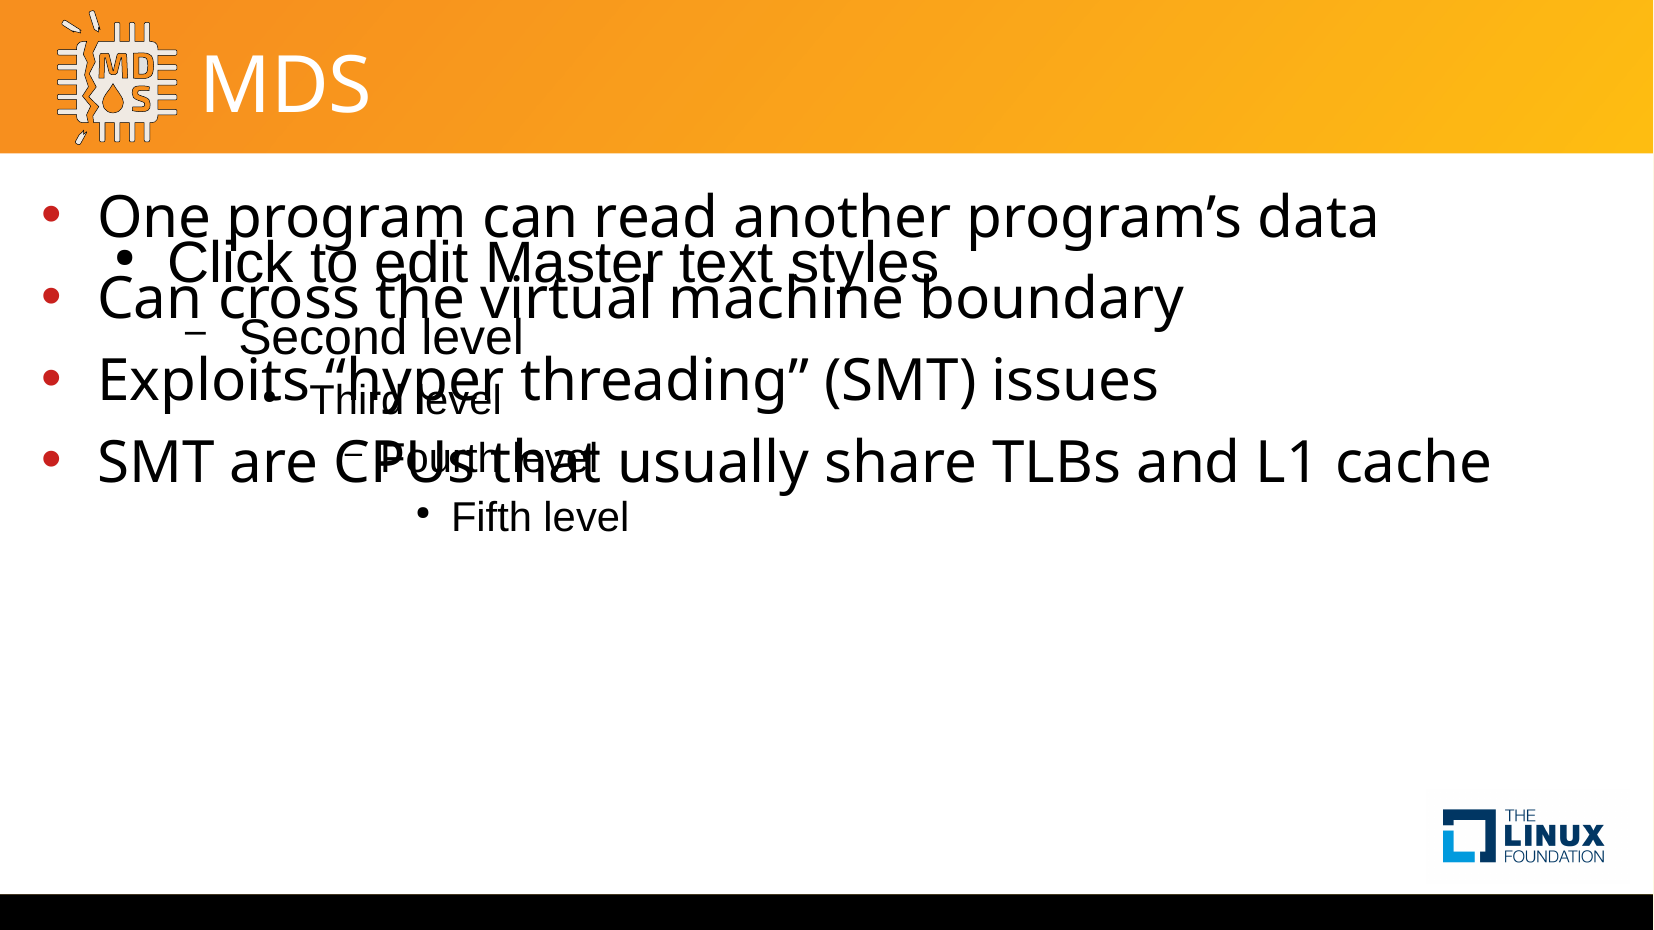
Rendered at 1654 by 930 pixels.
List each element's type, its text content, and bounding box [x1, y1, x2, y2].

picture [1420, 786, 1630, 887]
list One program can read another program’s data Can cross the virtual machine boundary Exploits “hyper threading” (SMT) issues SMT are CPUs that usually share TLBs and L1 cache [25, 171, 1651, 786]
title MDS [203, 8, 1551, 154]
picture [0, 0, 1654, 930]
